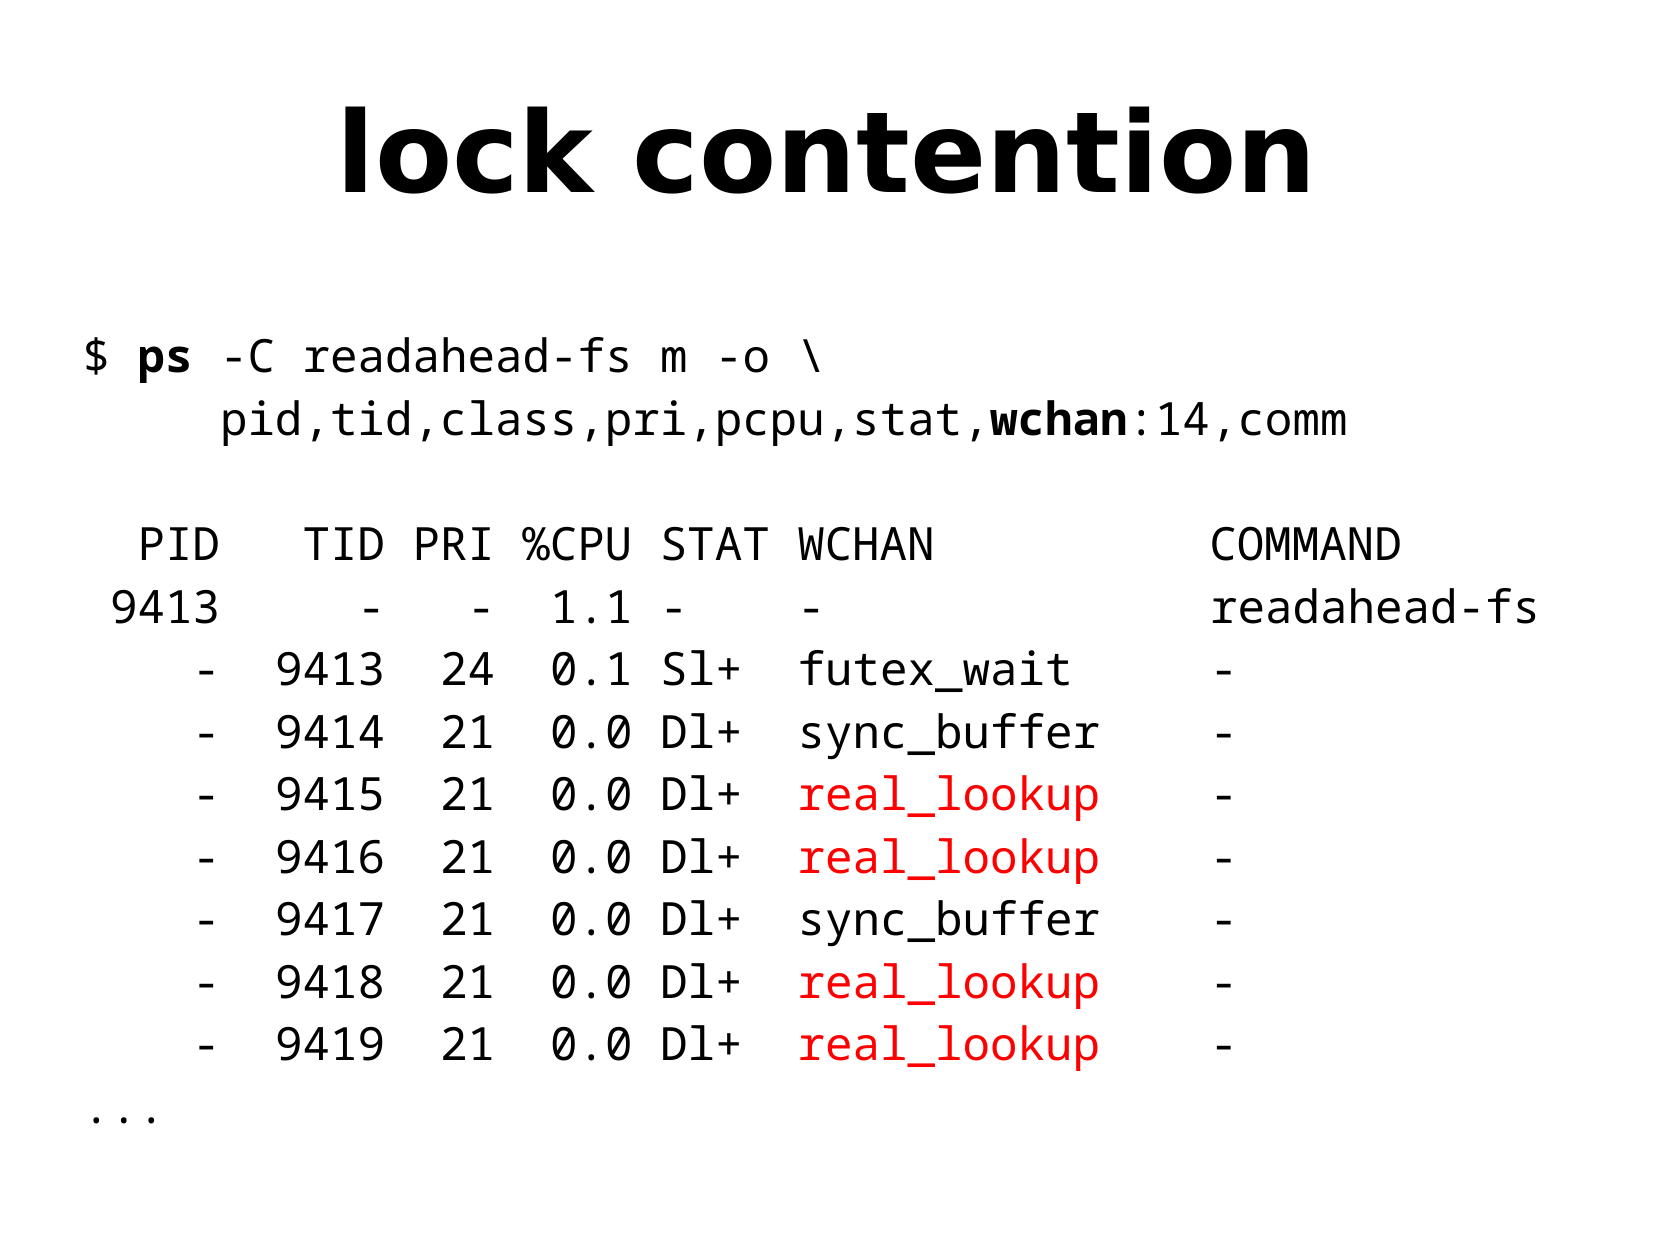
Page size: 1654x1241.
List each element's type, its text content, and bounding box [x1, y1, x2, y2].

subtitle $ ps -C readahead-fs m -o \ pid,tid,class,pri,pcpu,stat,wchan:14,comm PID TID PRI %CPU STAT WCHAN COMMAND 9413 - - 1.1 - - readahead-fs - 9413 24 0.1 Sl+ futex_wait - - 9414 21 0.0 Dl+ sync_buffer - - 9415 21 0.0 Dl+ real_lookup - - 9416 21 0.0 Dl+ real_lookup - - 9417 21 0.0 Dl+ sync_buffer - - 9418 21 0.0 Dl+ real_lookup - - 9419 21 0.0 Dl+ real_lookup - ... [82, 289, 1571, 1109]
title lock contention [82, 49, 1571, 257]
